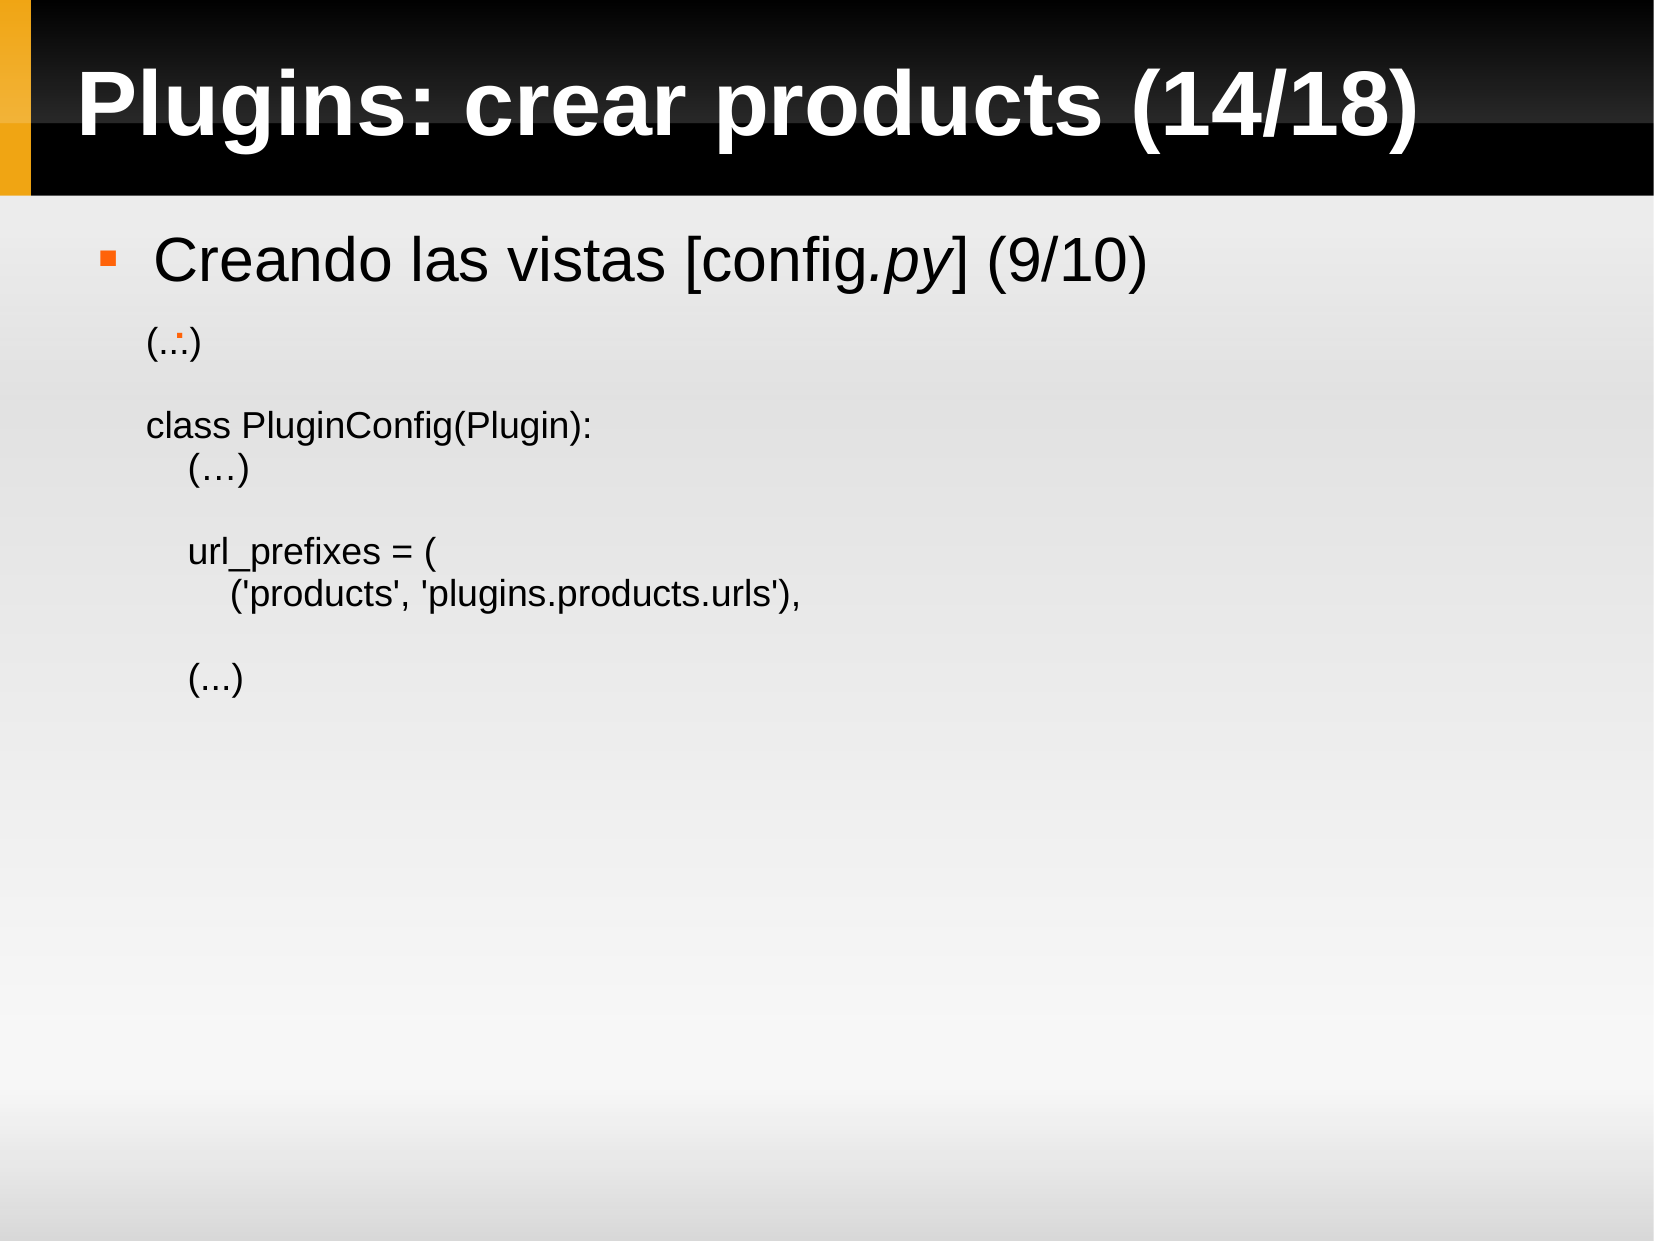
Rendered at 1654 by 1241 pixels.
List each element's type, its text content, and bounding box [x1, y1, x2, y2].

list Creando las vistas [config.py] (9/10) [82, 225, 1571, 1044]
text_box (...) class PluginConfig(Plugin): (…) url_prefixes = ( ('products', 'plugins.products.urls'), (...) [130, 312, 1654, 1241]
title Plugins: crear products (14/18) [76, 0, 1565, 208]
picture [0, 0, 1654, 1241]
